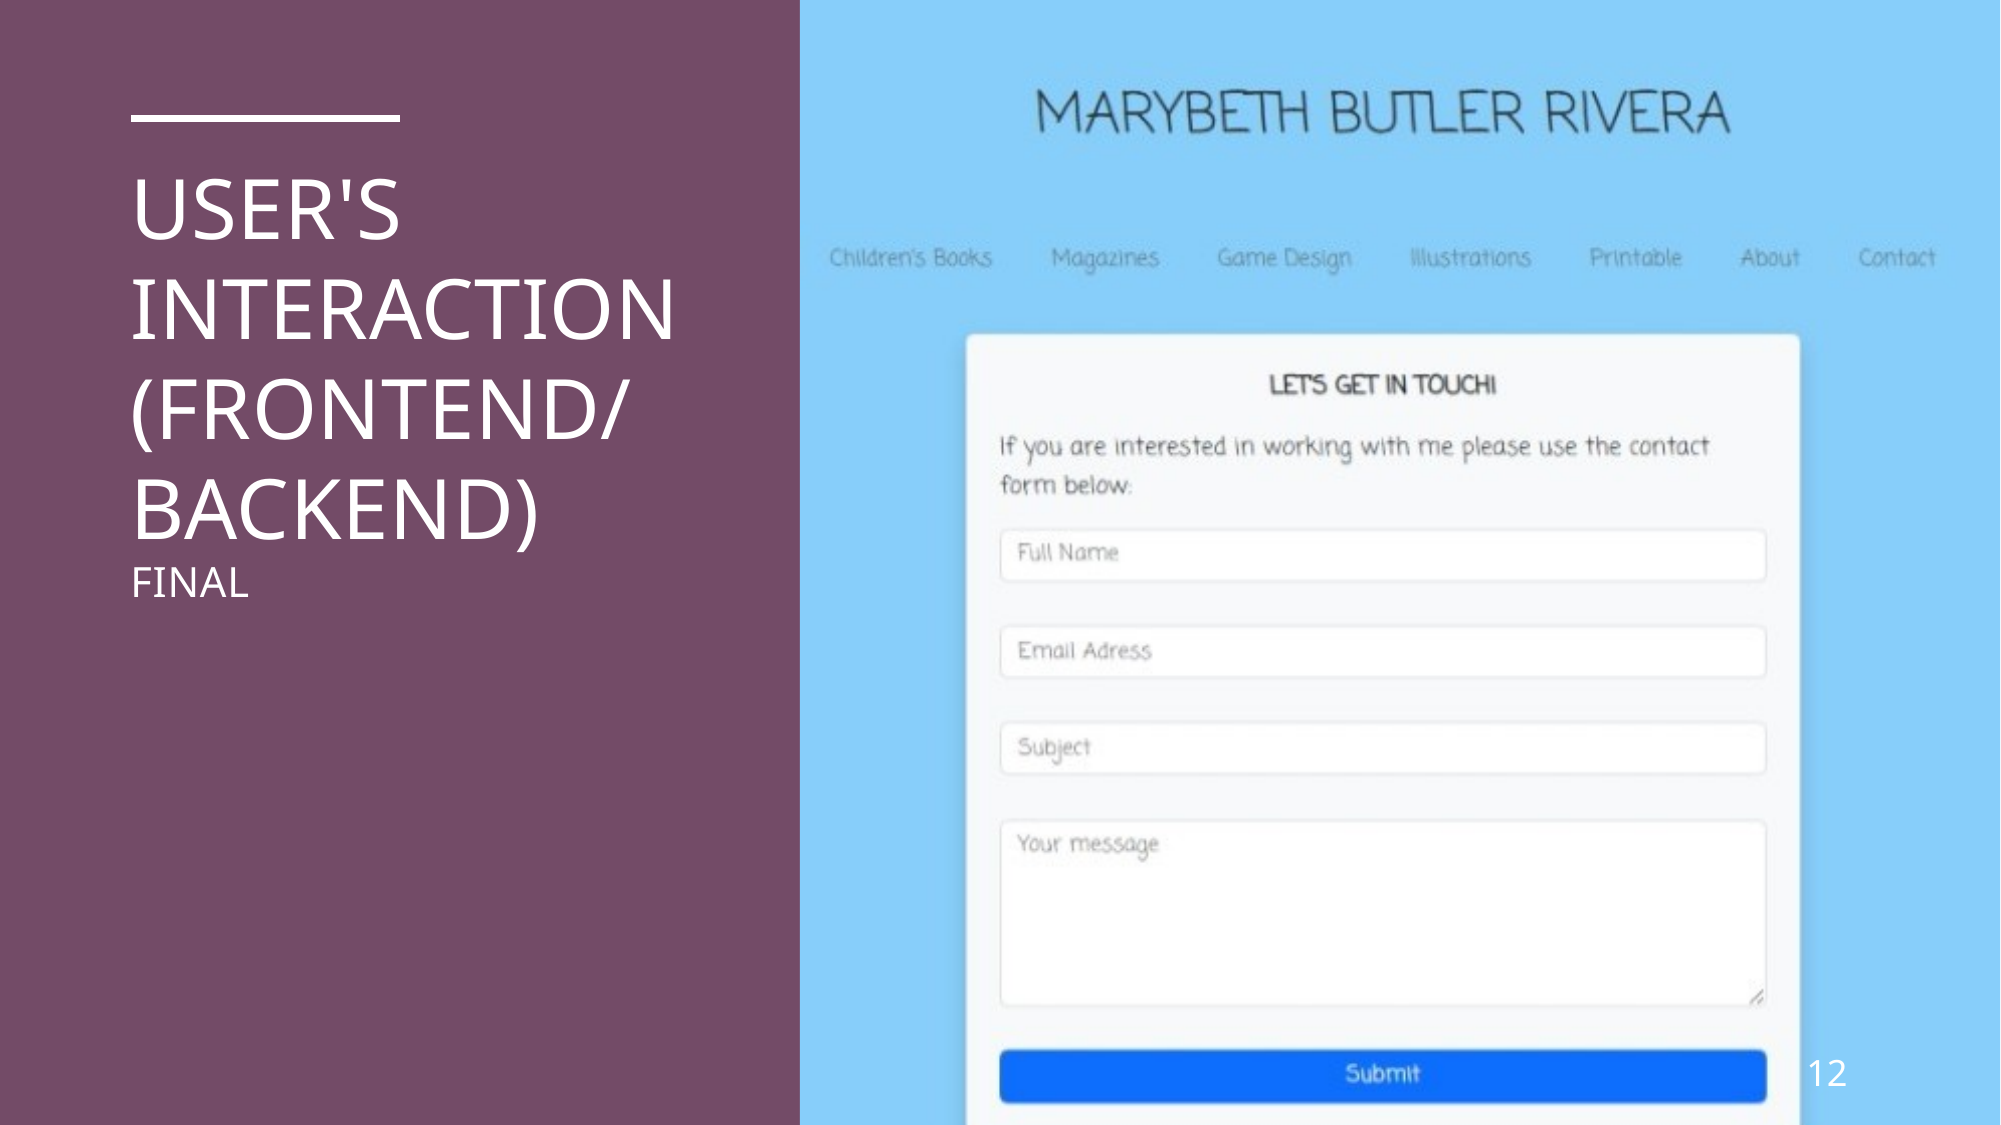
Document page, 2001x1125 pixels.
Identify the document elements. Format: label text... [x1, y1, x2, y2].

title USER'S Interaction (FRONTEND/ Backend) final [115, 149, 710, 747]
text_box [0, 0, 799, 1125]
picture [799, 0, 2000, 1125]
slide_number 21 [1791, 1042, 1902, 1103]
